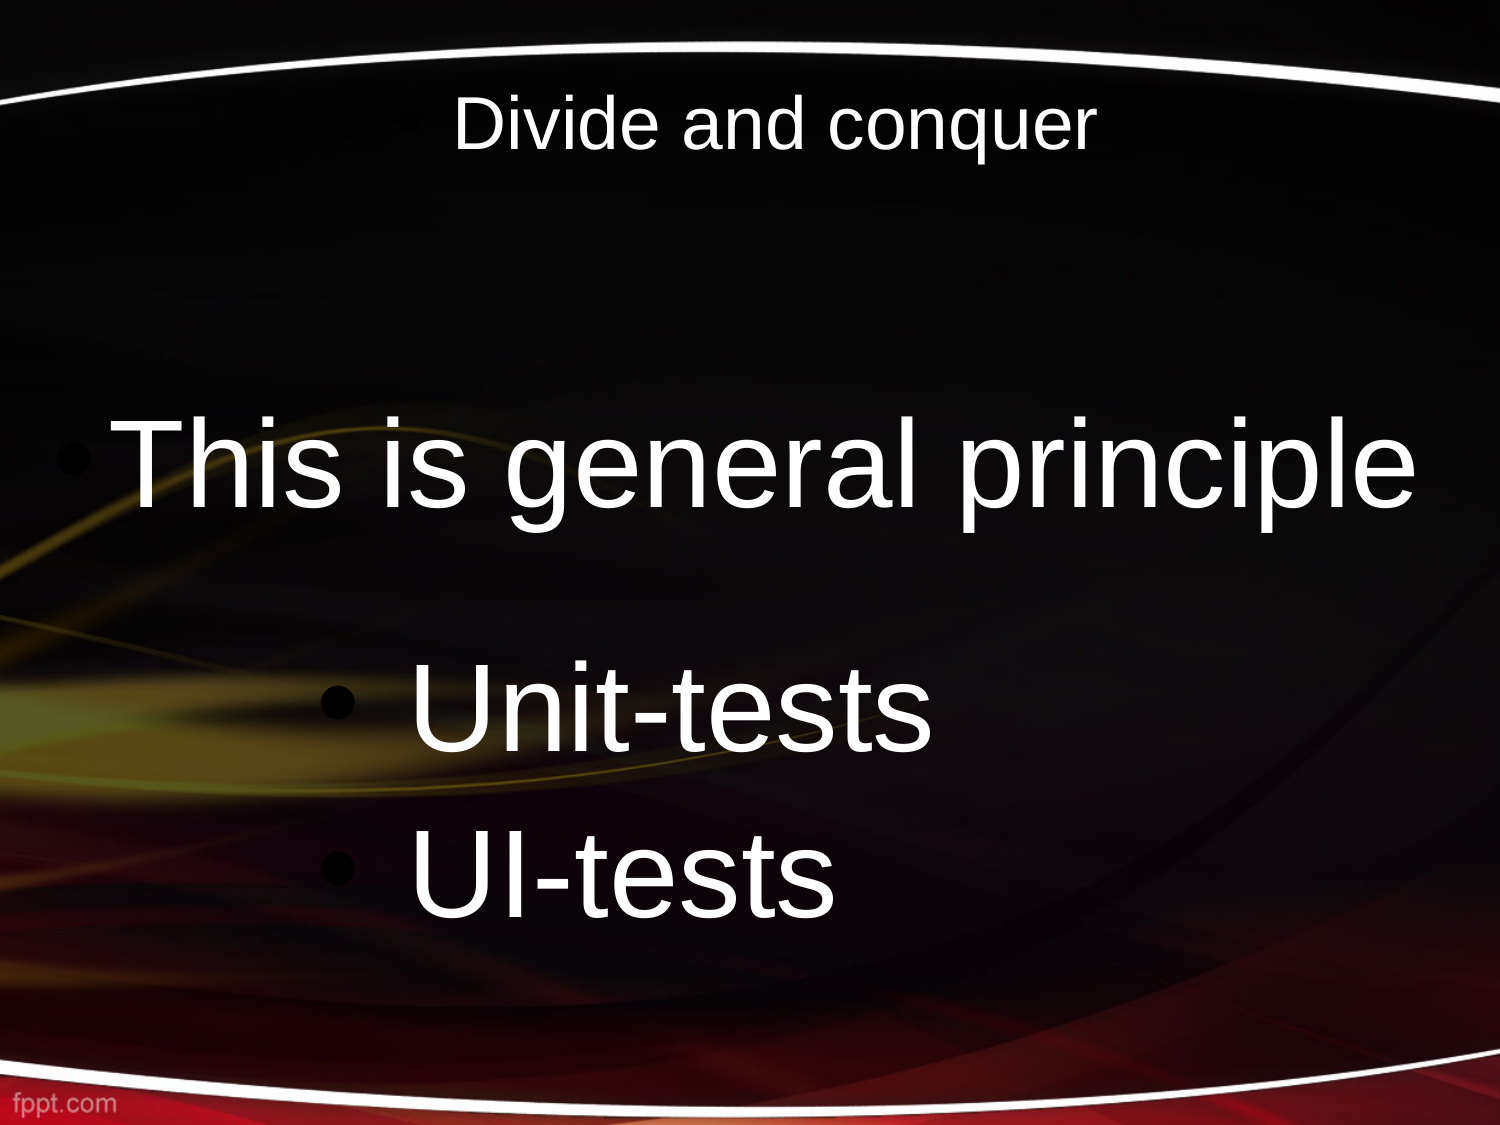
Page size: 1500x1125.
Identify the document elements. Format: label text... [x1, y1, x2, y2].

picture [0, 0, 1500, 1125]
list This is general principle [37, 345, 1437, 571]
list Unit-tests UI-tests [302, 618, 1124, 951]
list Divide and conquer [90, 45, 1406, 196]
